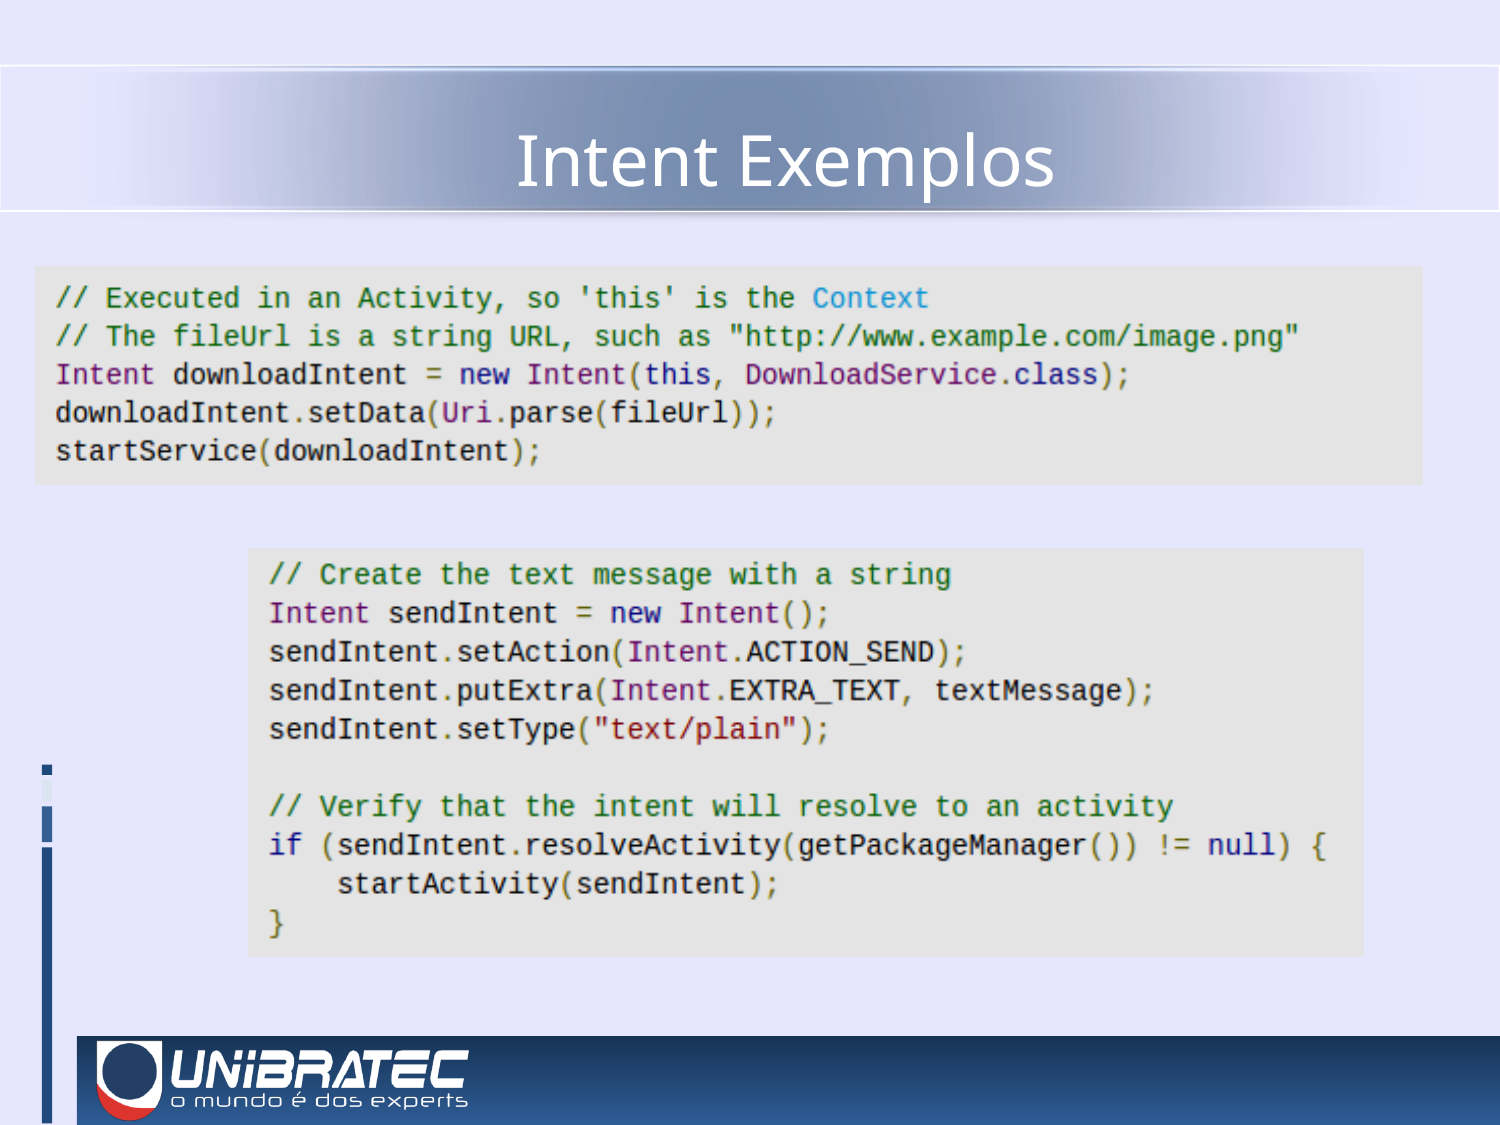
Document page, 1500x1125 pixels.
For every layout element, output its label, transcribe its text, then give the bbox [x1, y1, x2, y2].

title Intent Exemplos [150, 84, 1424, 233]
picture [35, 266, 1423, 485]
picture [0, 58, 1500, 227]
picture [248, 548, 1364, 957]
picture [96, 1040, 469, 1121]
